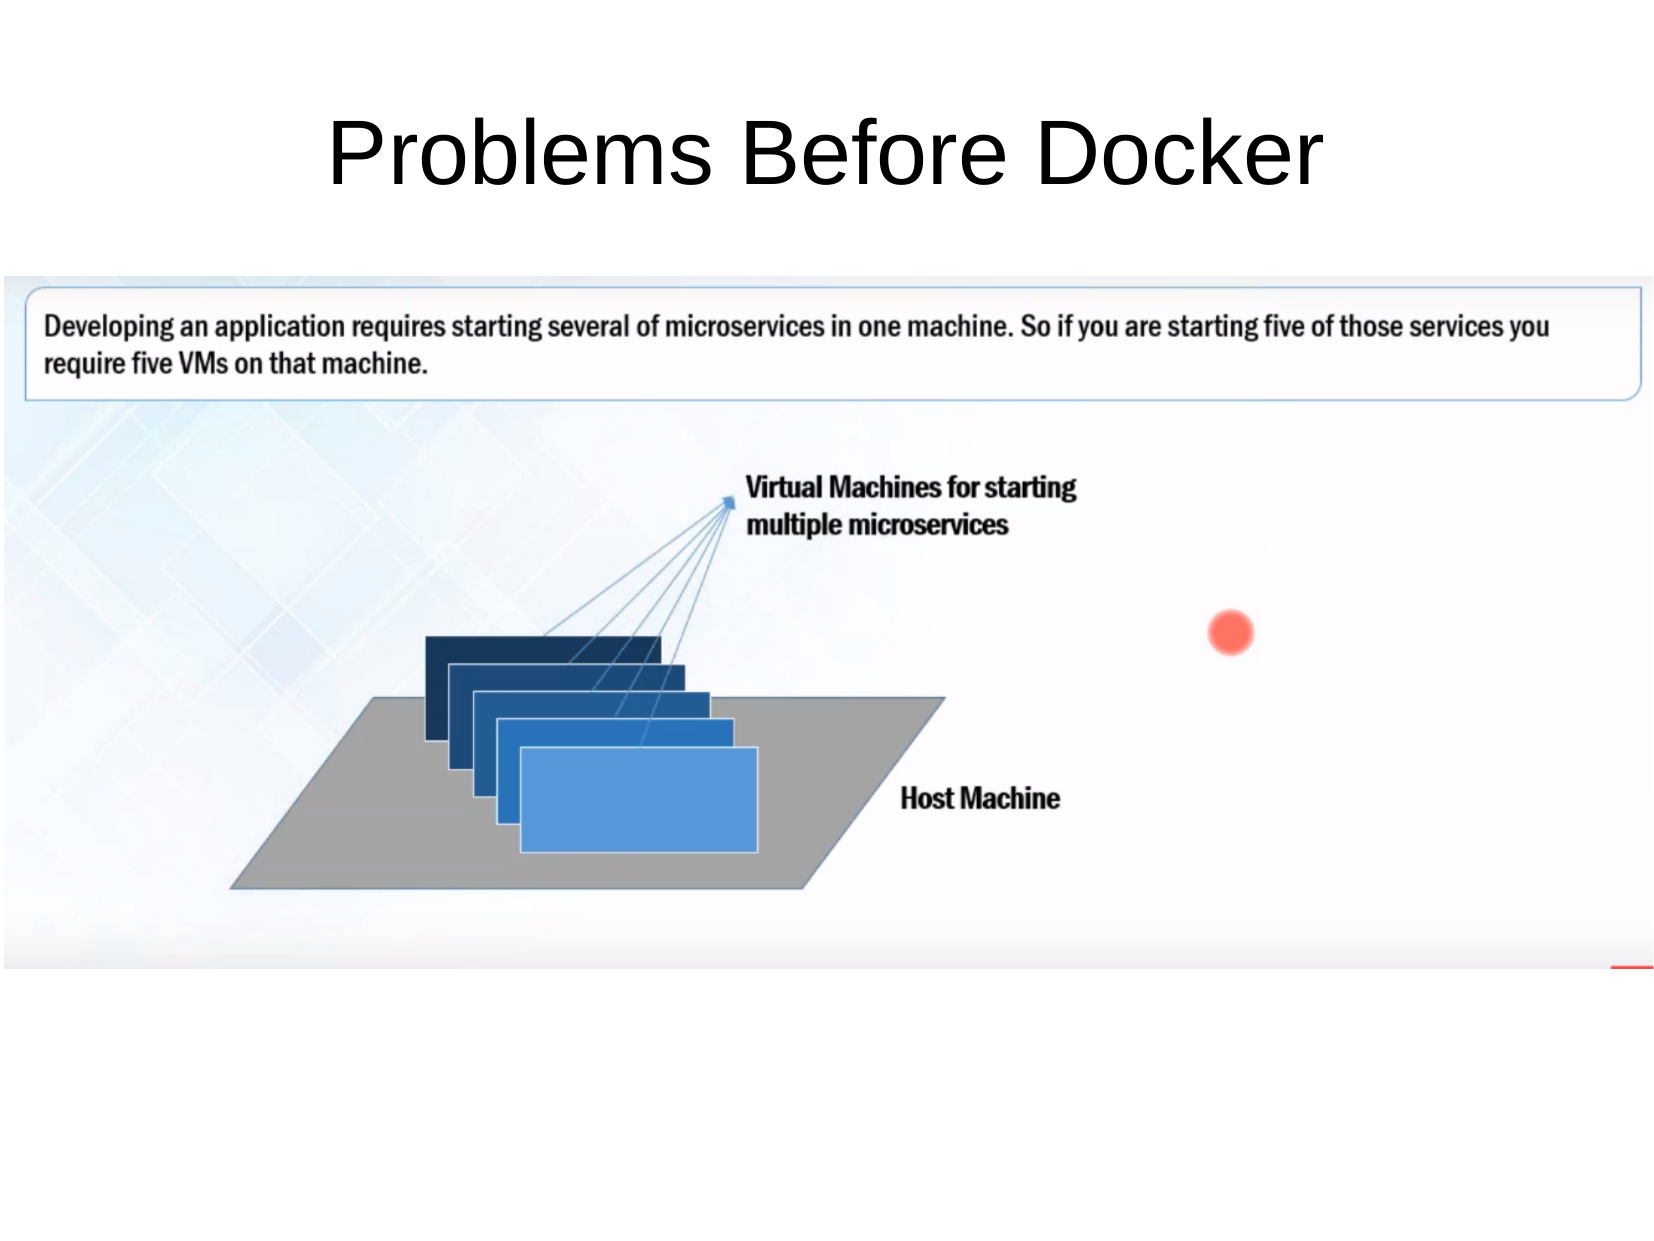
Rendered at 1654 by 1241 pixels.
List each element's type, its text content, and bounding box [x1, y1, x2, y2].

picture [4, 276, 1654, 969]
title Problems Before Docker [82, 49, 1571, 257]
